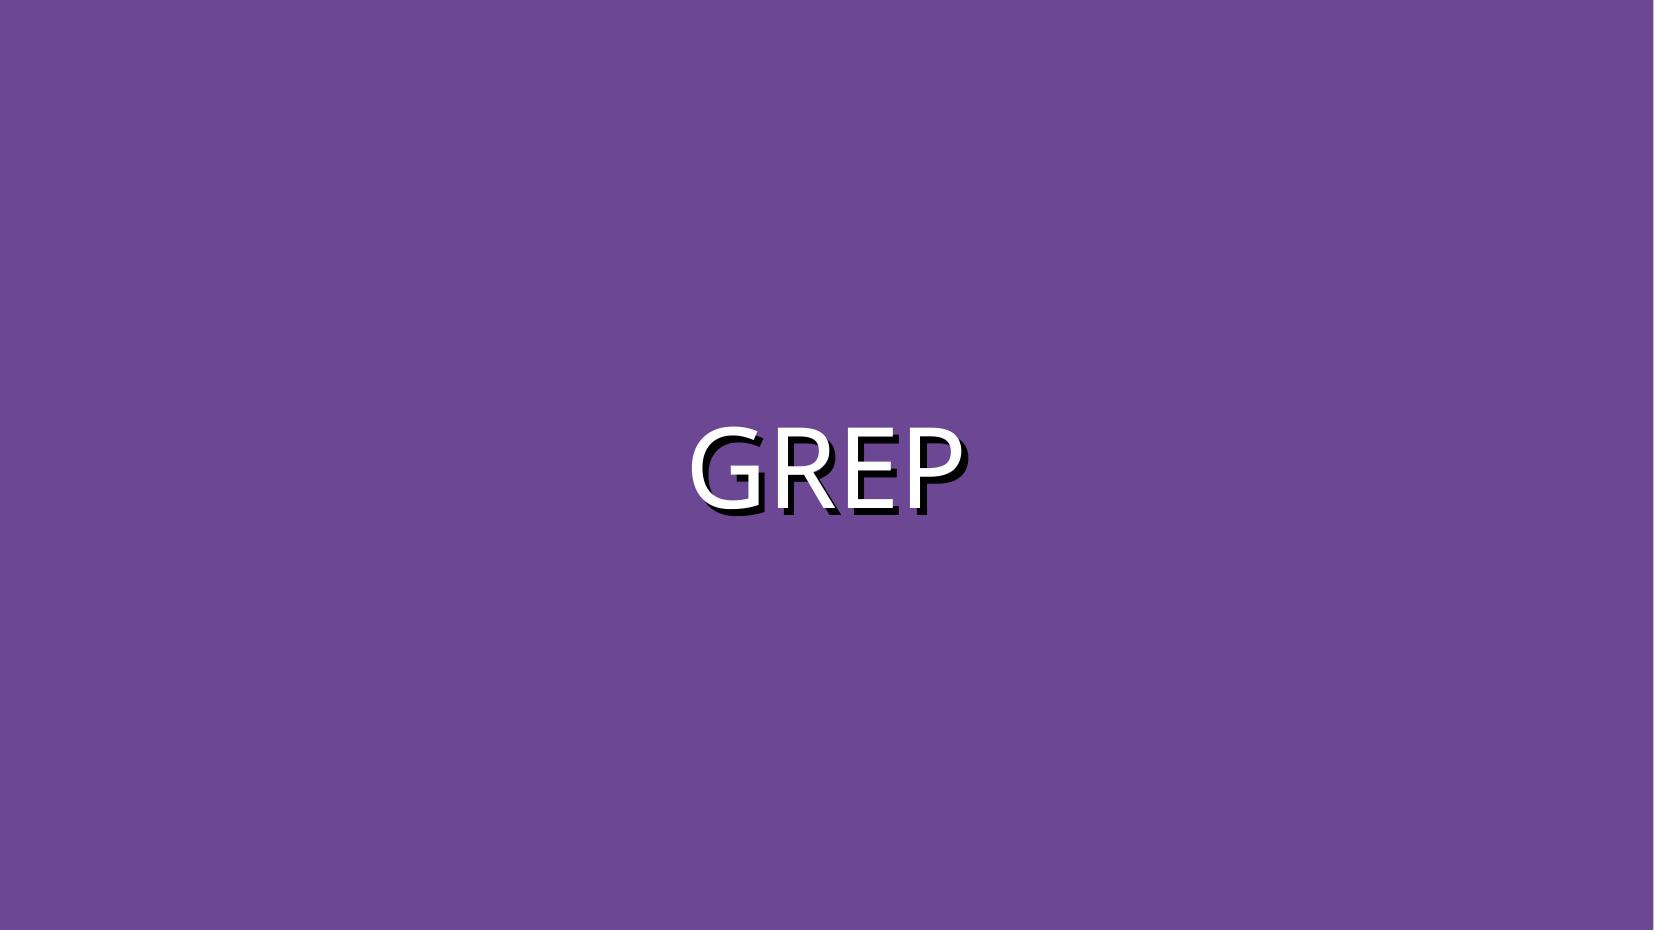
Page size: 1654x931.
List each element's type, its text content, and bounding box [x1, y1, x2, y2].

subtitle GREP [82, 105, 1571, 826]
